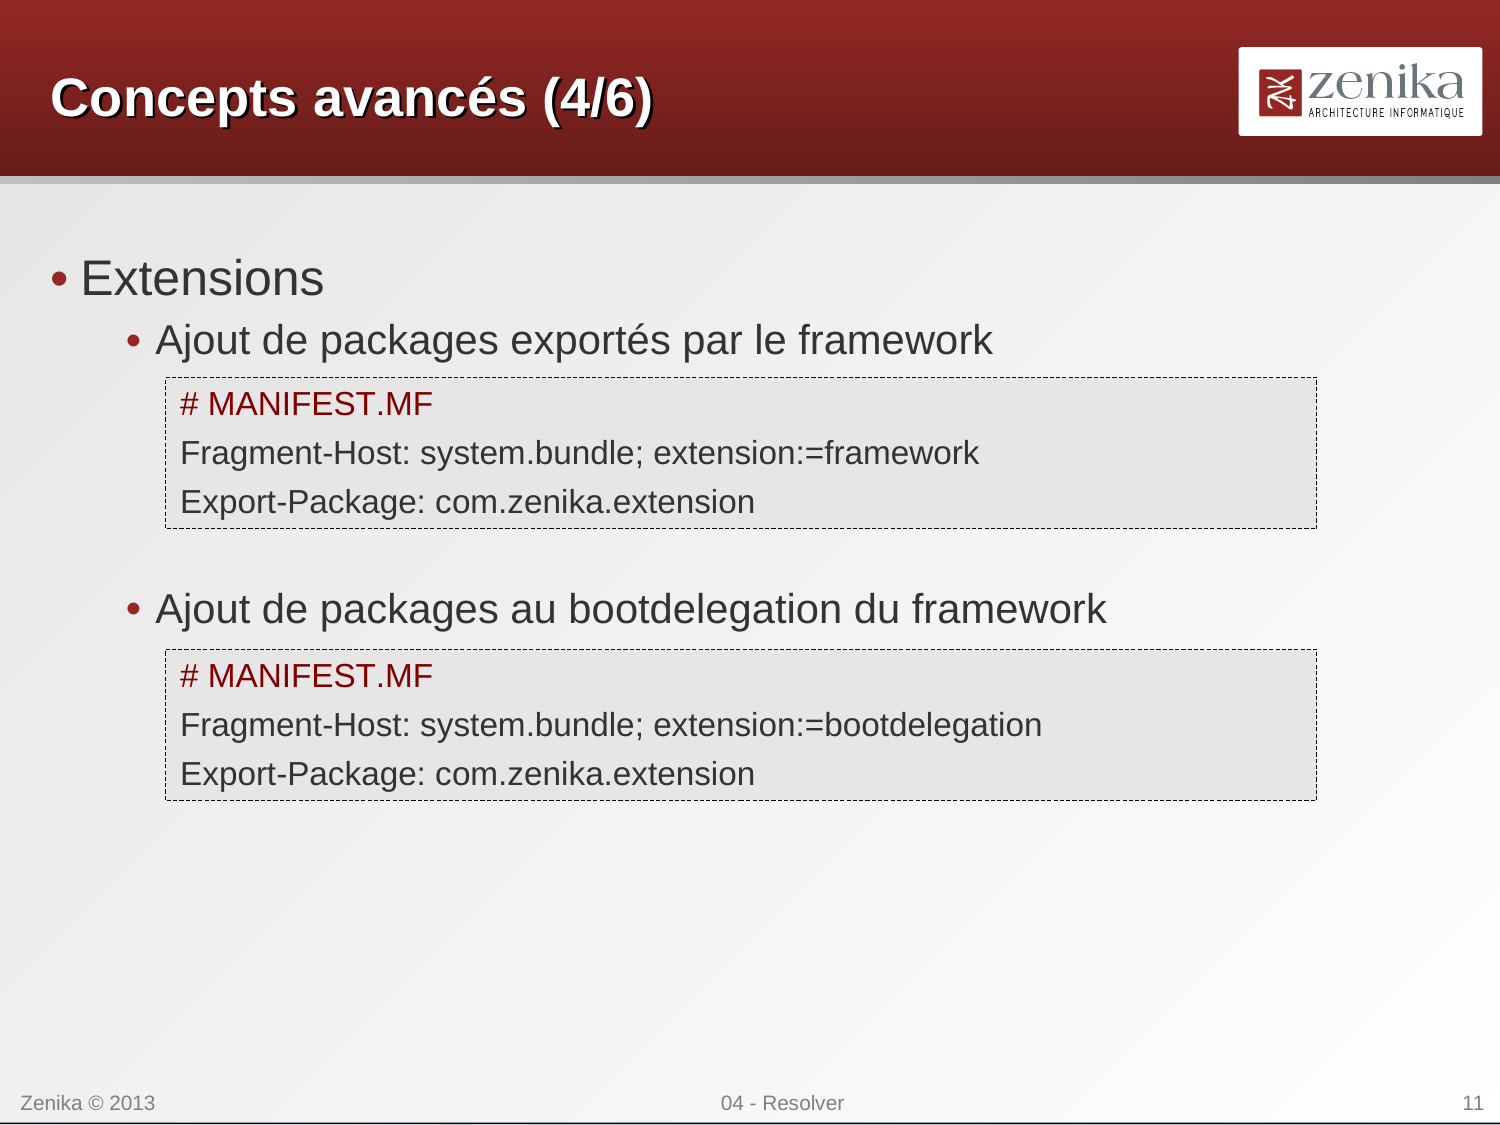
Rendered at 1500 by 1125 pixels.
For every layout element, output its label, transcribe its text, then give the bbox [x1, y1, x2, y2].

title Concepts avancés (4/6) [50, 22, 1206, 172]
picture [1257, 58, 1464, 125]
list Extensions Ajout de packages exportés par le framework Ajout de packages au bootdelegation du framework [50, 249, 1435, 1064]
list # MANIFEST.MF Fragment-Host: system.bundle; extension:=bootdelegation Export-Package: com.zenika.extension [165, 649, 1317, 801]
list # MANIFEST.MF Fragment-Host: system.bundle; extension:=framework Export-Package: com.zenika.extension [165, 377, 1317, 529]
